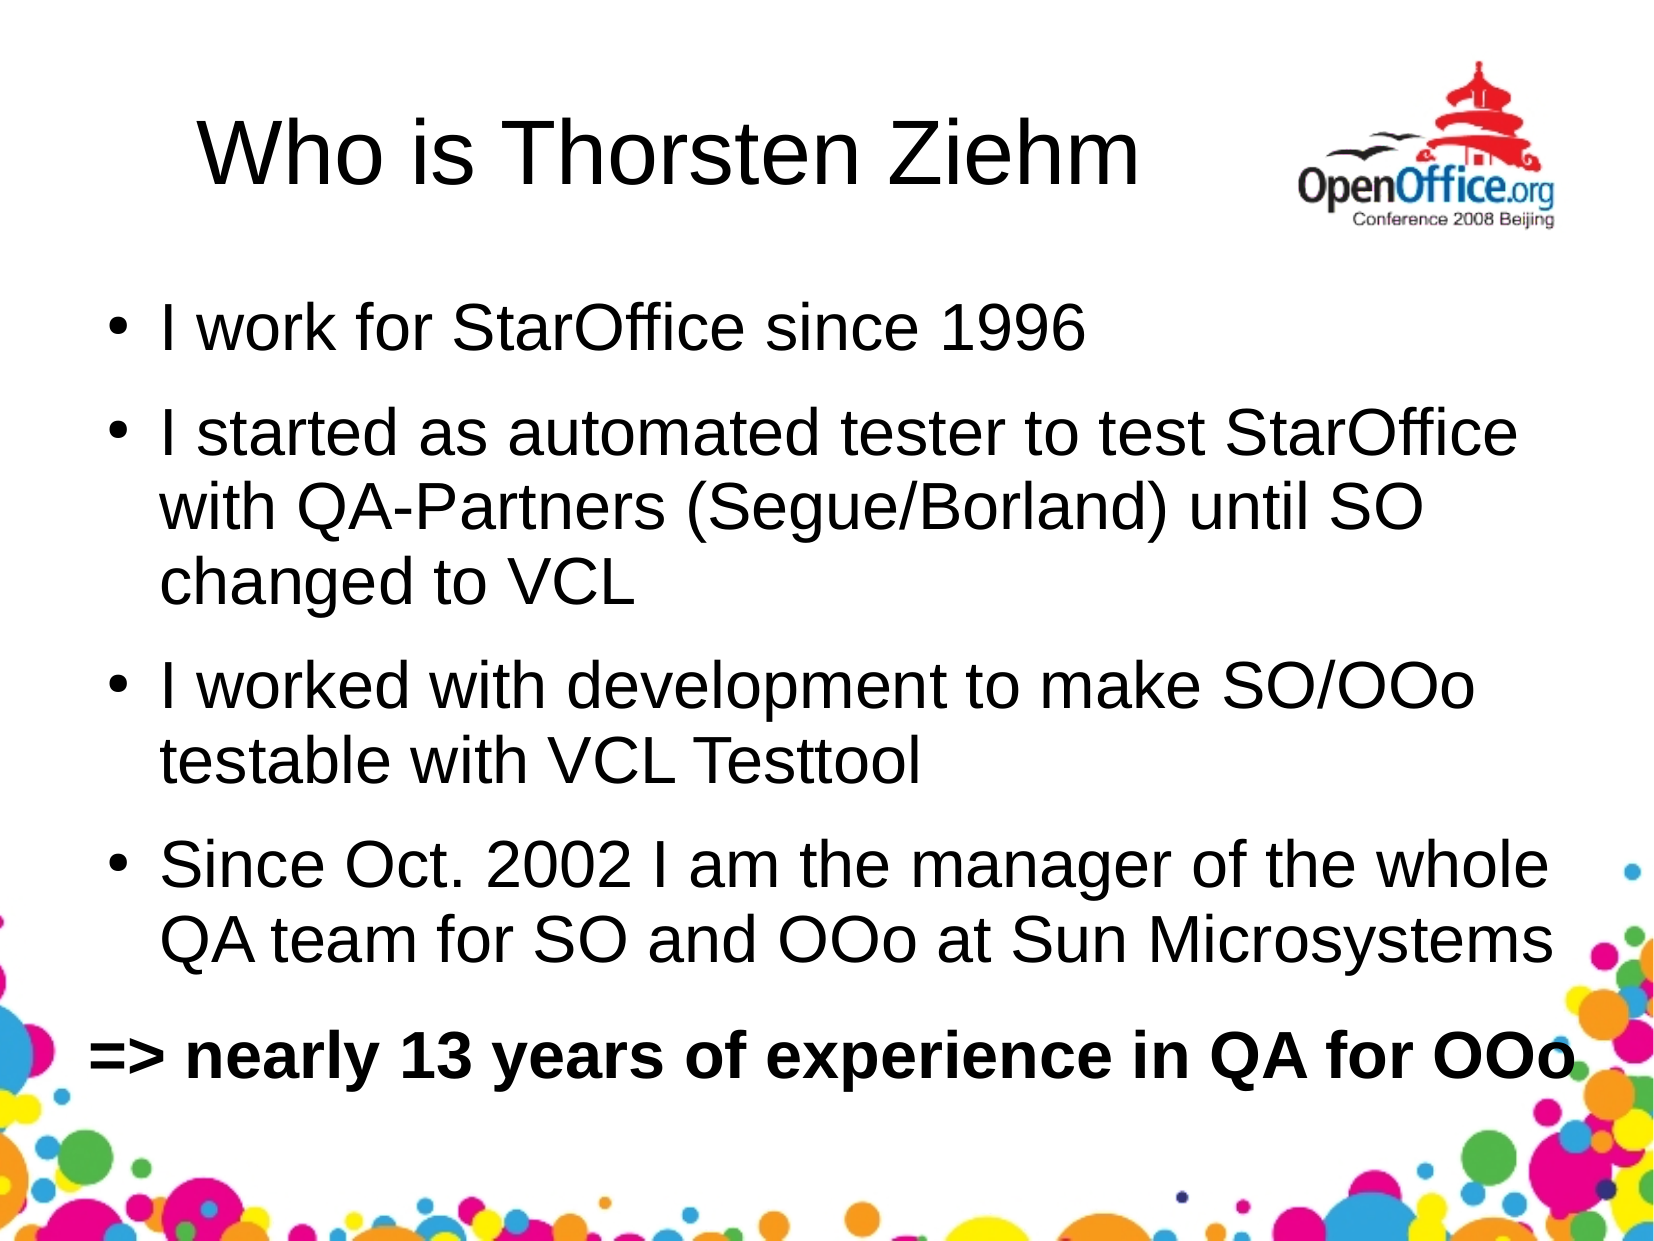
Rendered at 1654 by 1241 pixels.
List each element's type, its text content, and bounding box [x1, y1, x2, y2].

title Who is Thorsten Ziehm [82, 56, 1258, 250]
text_box => nearly 13 years of experience in QA for OOo [88, 1017, 1585, 1093]
picture [0, 810, 1654, 1241]
list I work for StarOffice since 1996 I started as automated tester to test StarOffice with QA-Partners (Segue/Borland) until SO changed to VCL I worked with development to make SO/OOo testable with VCL Testtool Since Oct. 2002 I am the manager of the whole QA team for SO and OOo at Sun Microsystems [88, 290, 1577, 1017]
picture [1285, 51, 1569, 250]
